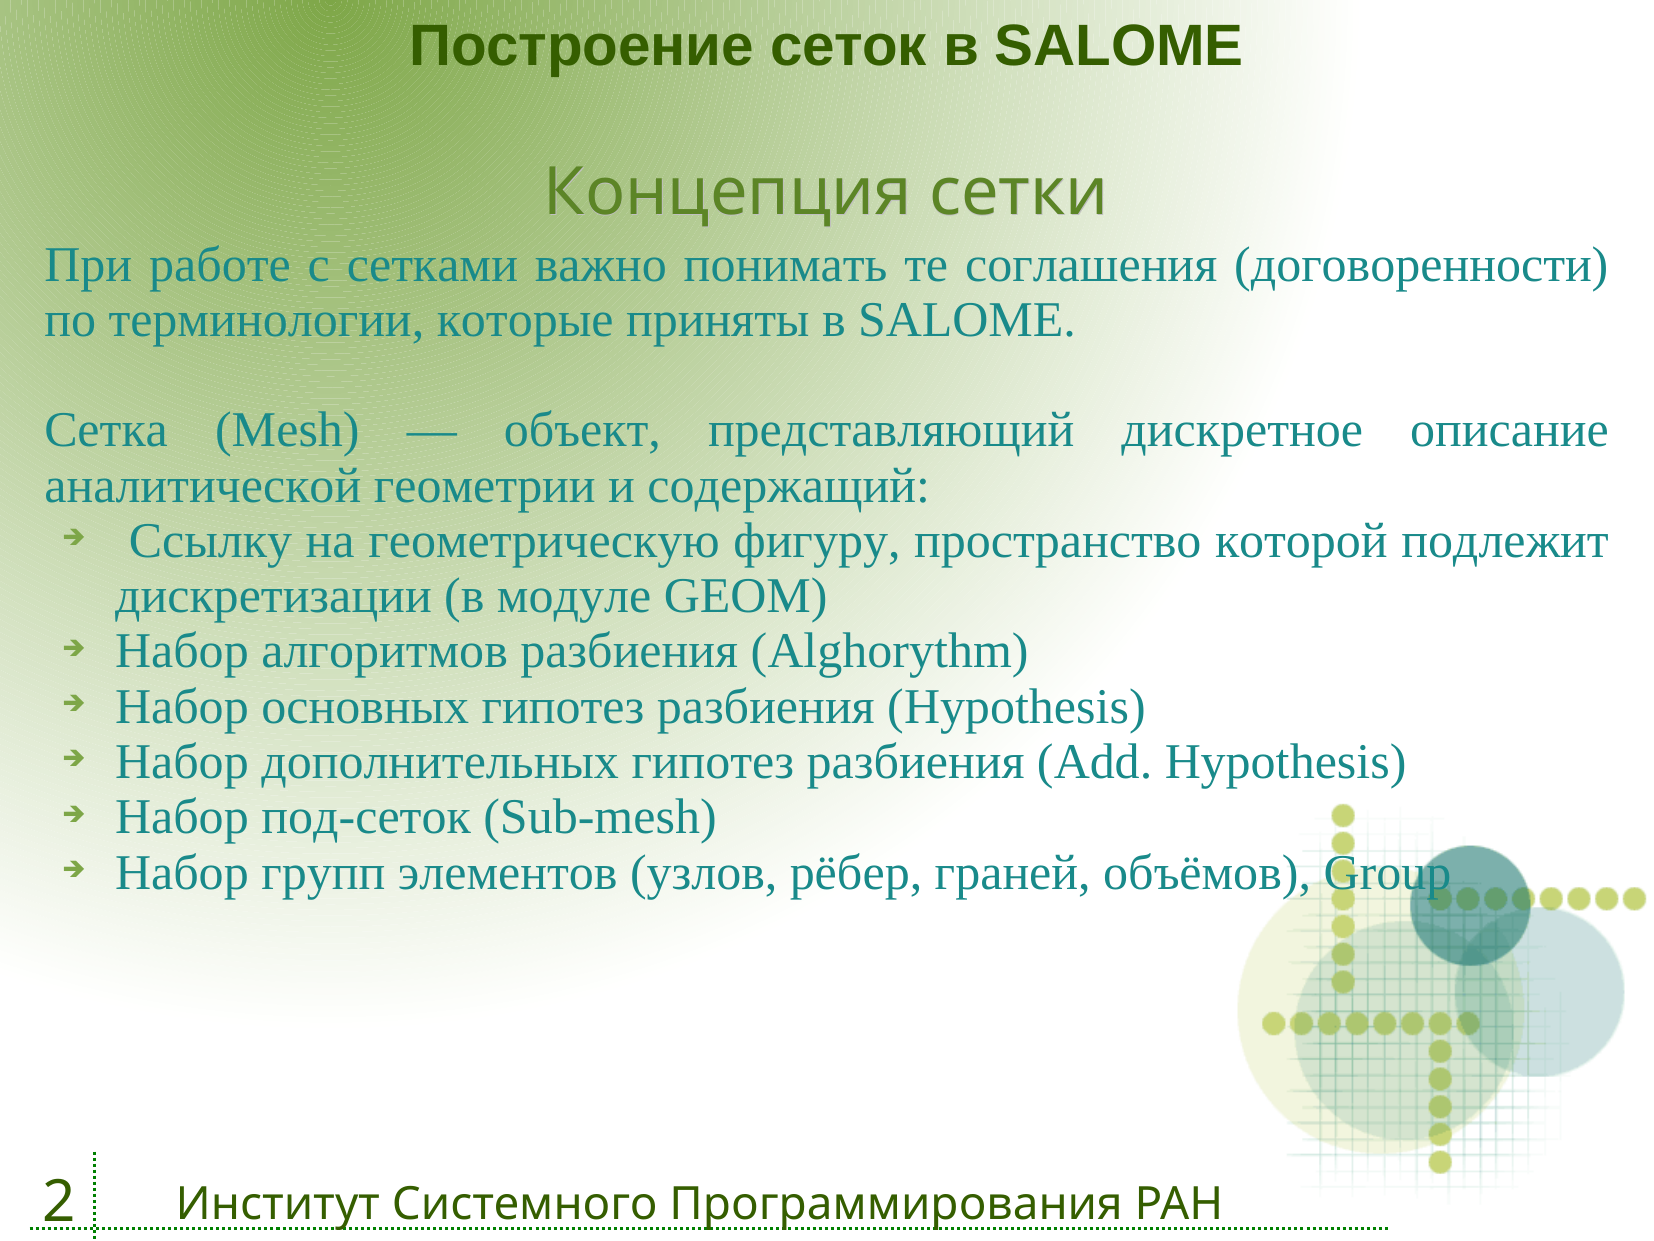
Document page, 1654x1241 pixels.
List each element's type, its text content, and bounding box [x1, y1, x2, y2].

text_box При работе с сетками важно понимать те соглашения (договоренности) по терминологии, которые приняты в SALOME. Сетка (Mesh) — объект, представляющий дискретное описание аналитической геометрии и содержащий: Ссылку на геометрическую фигуру, пространство которой подлежит дискретизации (в модуле GEOM) Набор алгоритмов разбиения (Alghorythm) Набор основных гипотез разбиения (Hypothesis) Набор дополнительных гипотез разбиения (Add. Hypothesis) Набор под-сеток (Sub-mesh) Набор групп элементов (узлов, рёбер, граней, объёмов), Group [29, 229, 1625, 908]
text_box Концепция сетки [0, 136, 1654, 233]
picture [1224, 792, 1654, 1211]
